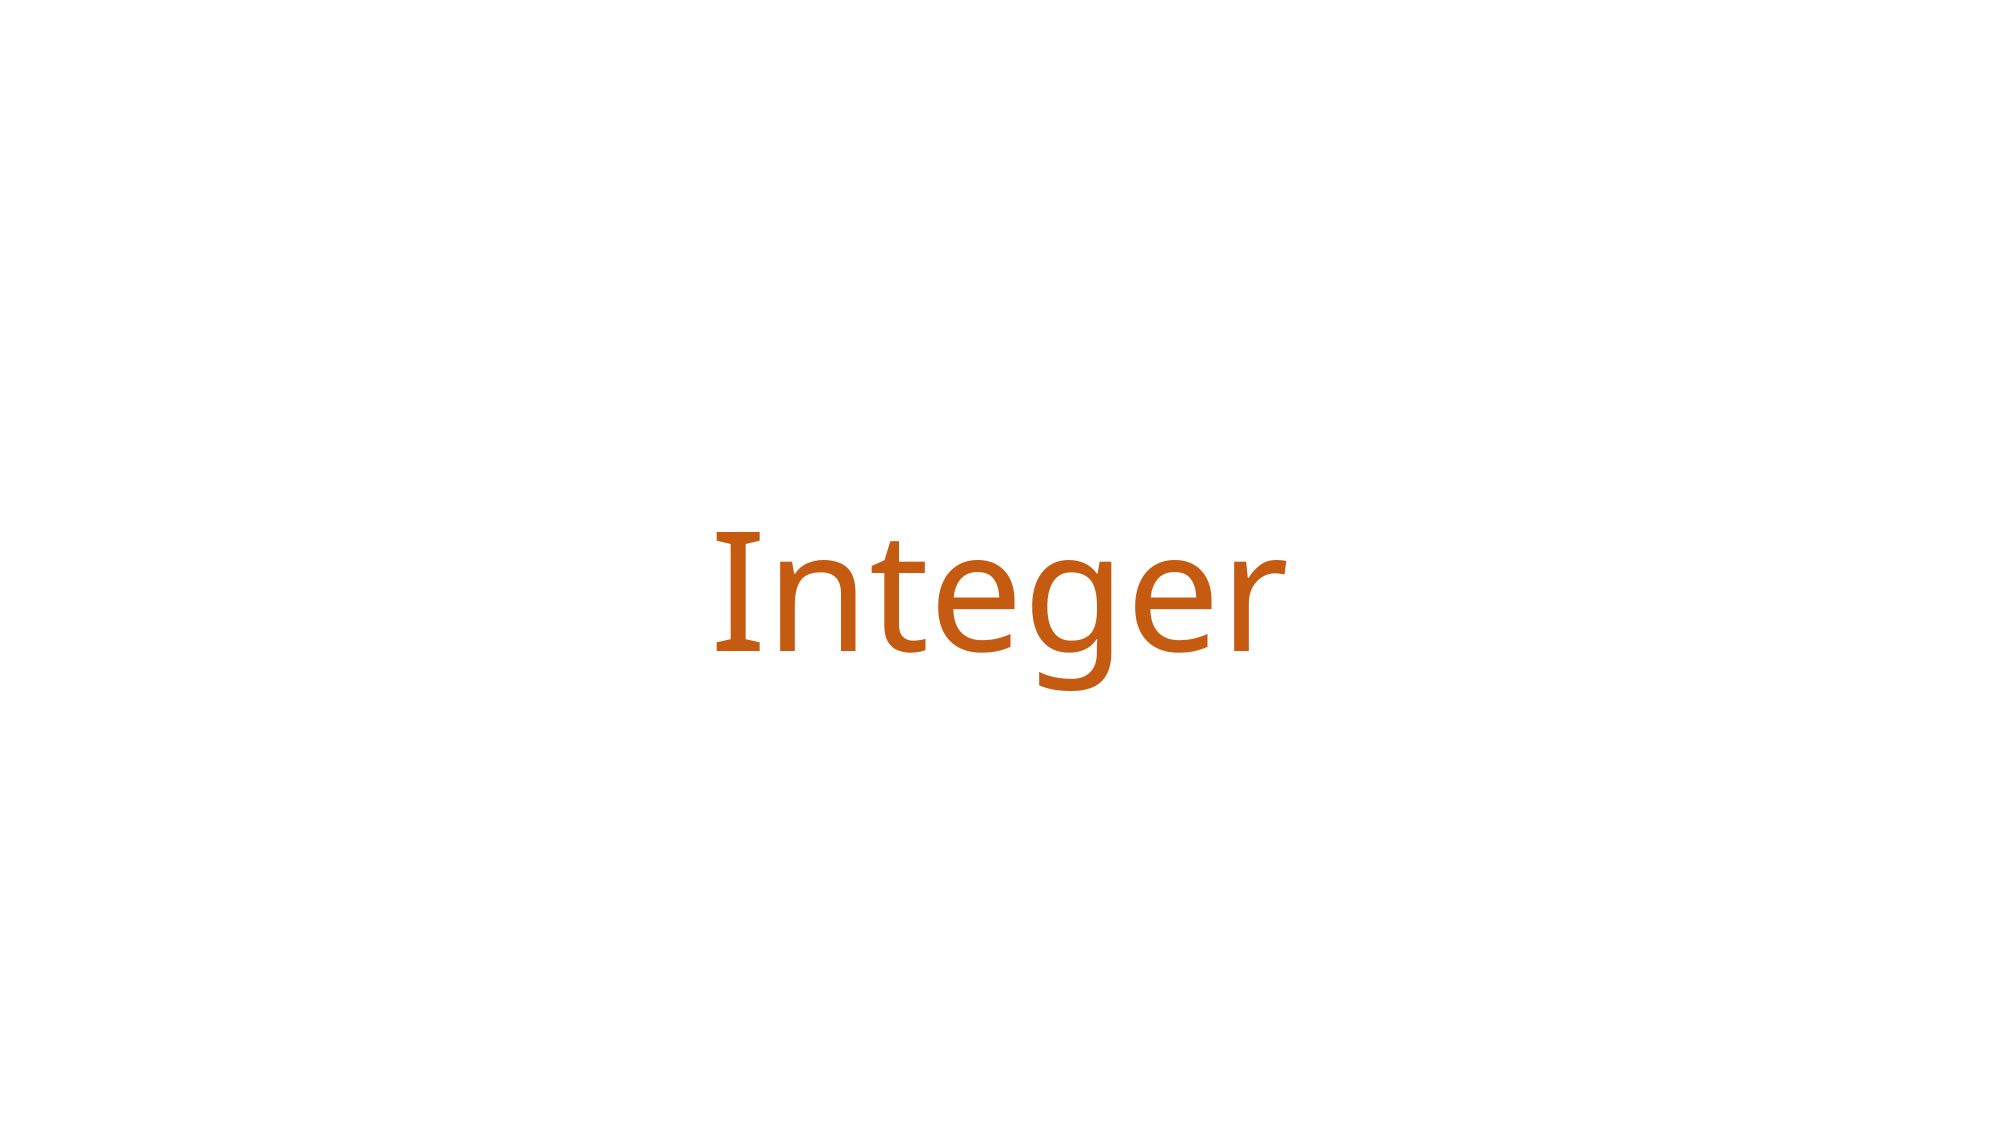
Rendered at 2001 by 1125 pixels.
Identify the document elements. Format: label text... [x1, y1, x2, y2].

list Integer [137, 299, 1863, 1014]
